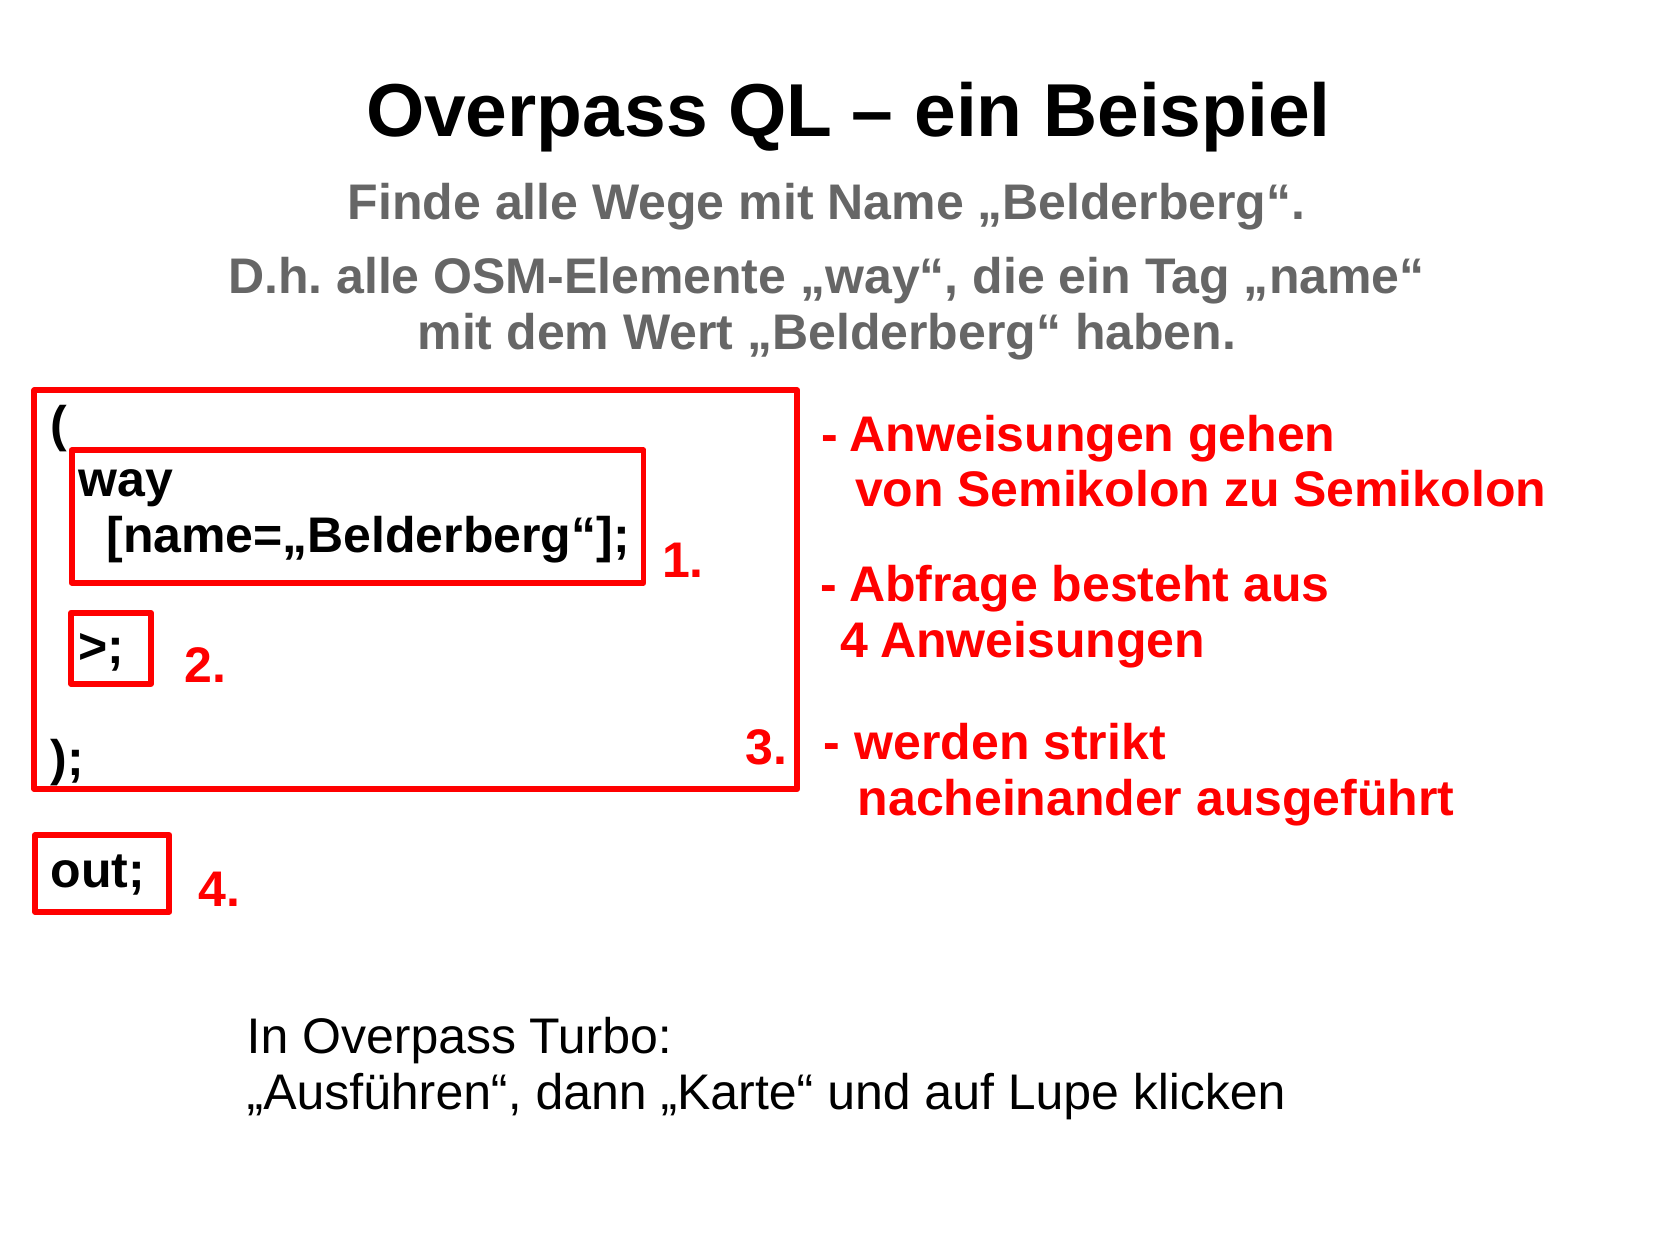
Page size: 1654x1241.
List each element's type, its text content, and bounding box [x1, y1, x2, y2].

text_box 3. [730, 712, 801, 783]
text_box 1. [647, 524, 719, 602]
text_box ( way [name=„Belderberg“]; >; ); out; [35, 792, 646, 905]
text_box 2. [169, 630, 241, 705]
text_box Overpass QL – ein Beispiel [351, 61, 1346, 160]
text_box ( way [name=„Belderberg“]; >; ); out; [38, 838, 166, 905]
text_box - werden strikt nacheinander ausgeführt [801, 706, 1470, 833]
text_box - Anweisungen gehen von Semikolon zu Semikolon [800, 398, 1562, 525]
text_box In Overpass Turbo: „Ausführen“, dann „Karte“ und auf Lupe klicken [231, 1001, 1302, 1128]
text_box ( way [name=„Belderberg“]; >; ); out; [37, 393, 646, 786]
text_box - Abfrage besteht aus 4 Anweisungen [797, 549, 1345, 676]
text_box 4. [184, 853, 256, 925]
text_box Finde alle Wege mit Name „Belderberg“. [333, 167, 1321, 238]
text_box D.h. alle OSM-Elemente „way“, die ein Tag „name“ mit dem Wert „Belderberg“ haben. [213, 241, 1441, 368]
text_box ( way [name=„Belderberg“]; >; ); out; [75, 453, 641, 580]
